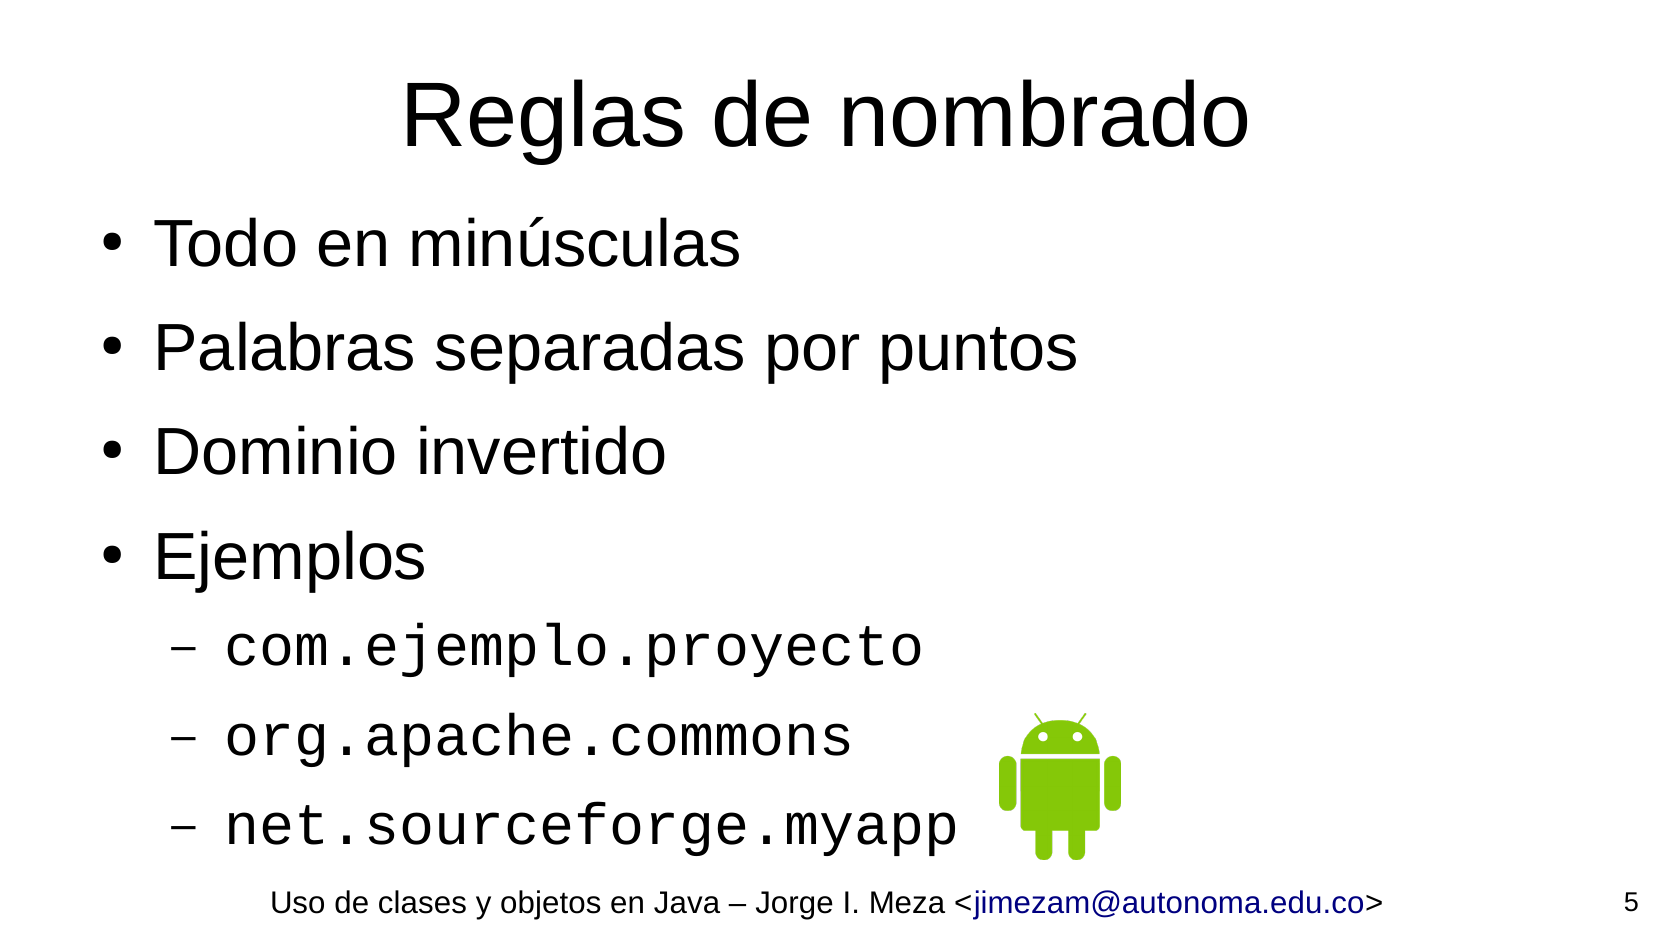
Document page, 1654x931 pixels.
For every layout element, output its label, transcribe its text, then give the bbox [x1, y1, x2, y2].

title Reglas de nombrado [82, 37, 1571, 193]
list Todo en minúsculas Palabras separadas por puntos Dominio invertido Ejemplos com.ejemplo.proyecto org.apache.commons net.sourceforge.myapp [82, 205, 1571, 867]
picture [999, 713, 1121, 860]
